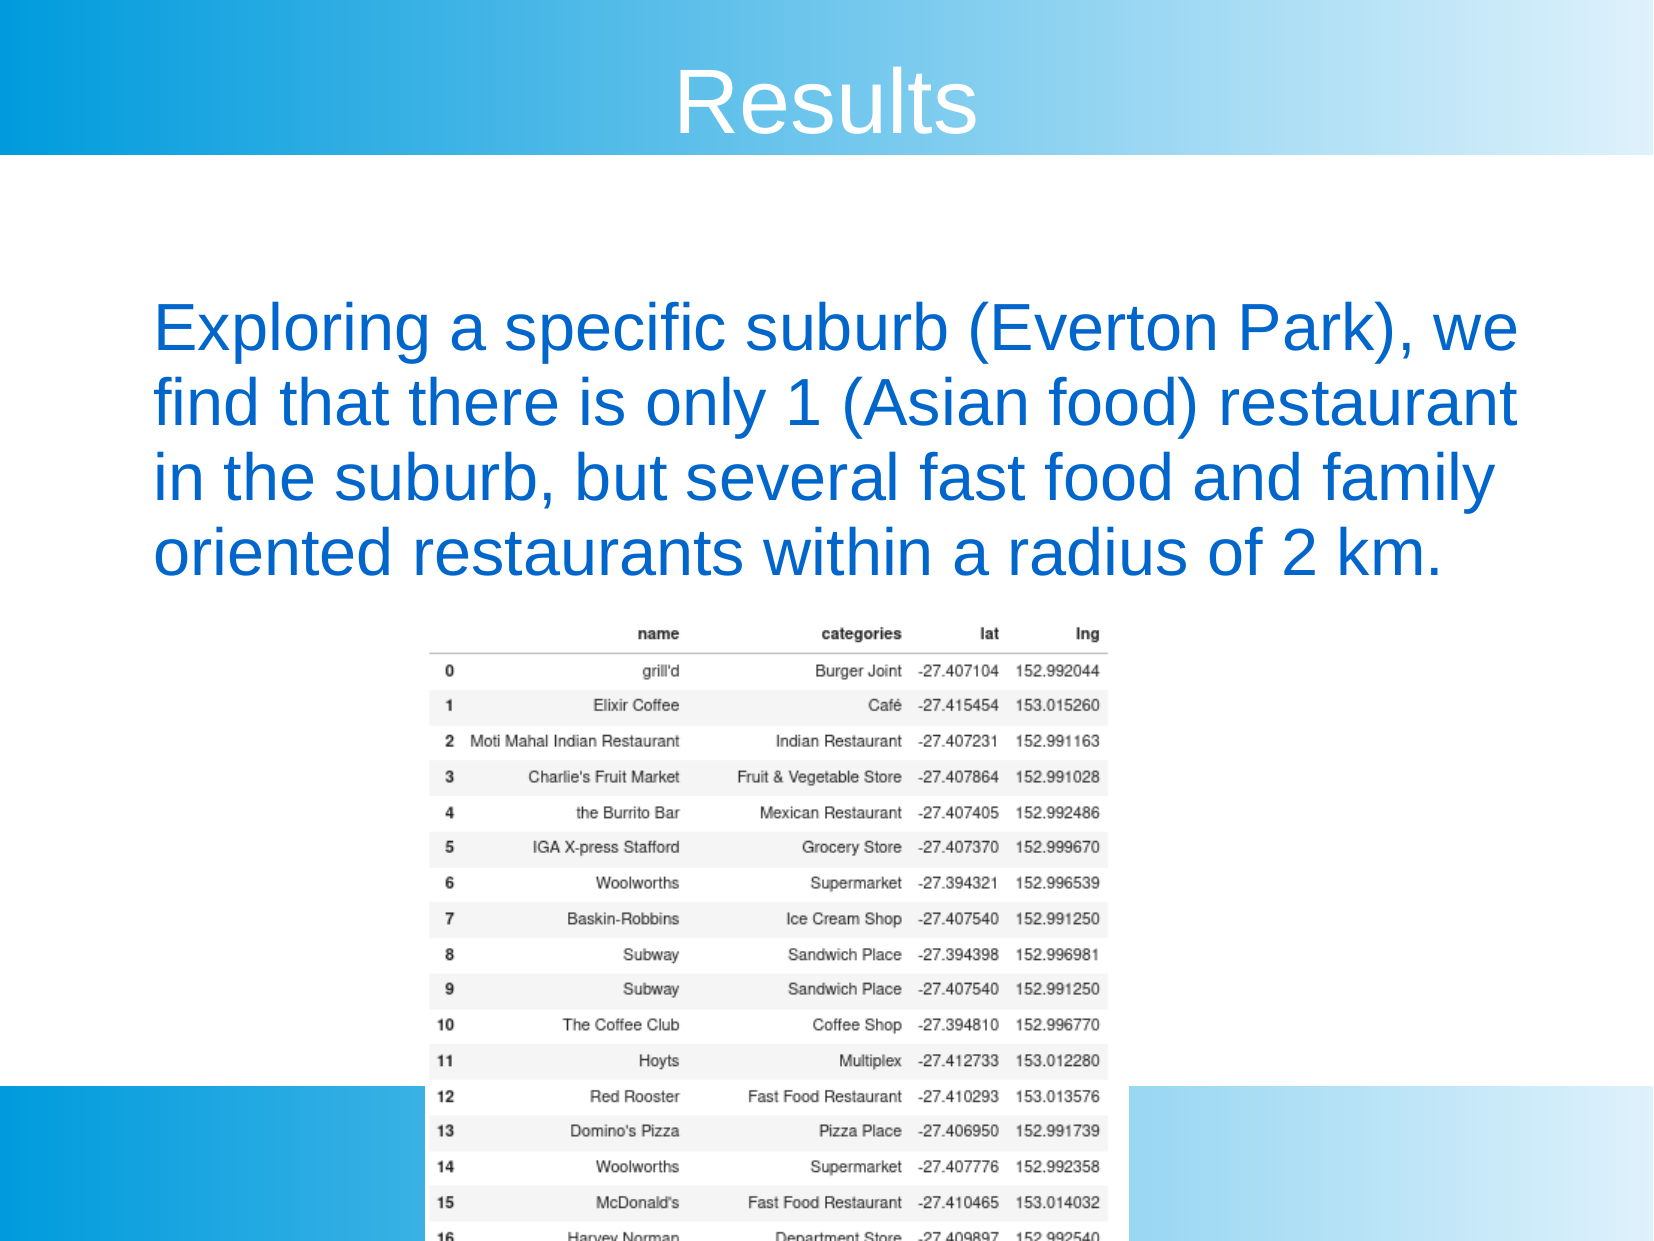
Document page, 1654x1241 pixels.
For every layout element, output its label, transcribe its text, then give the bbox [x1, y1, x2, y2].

list Exploring a specific suburb (Everton Park), we find that there is only 1 (Asian food) restaurant in the suburb, but several fast food and family oriented restaurants within a radius of 2 km. [82, 290, 1571, 1010]
picture [425, 620, 1129, 1241]
title Results [82, 49, 1571, 155]
